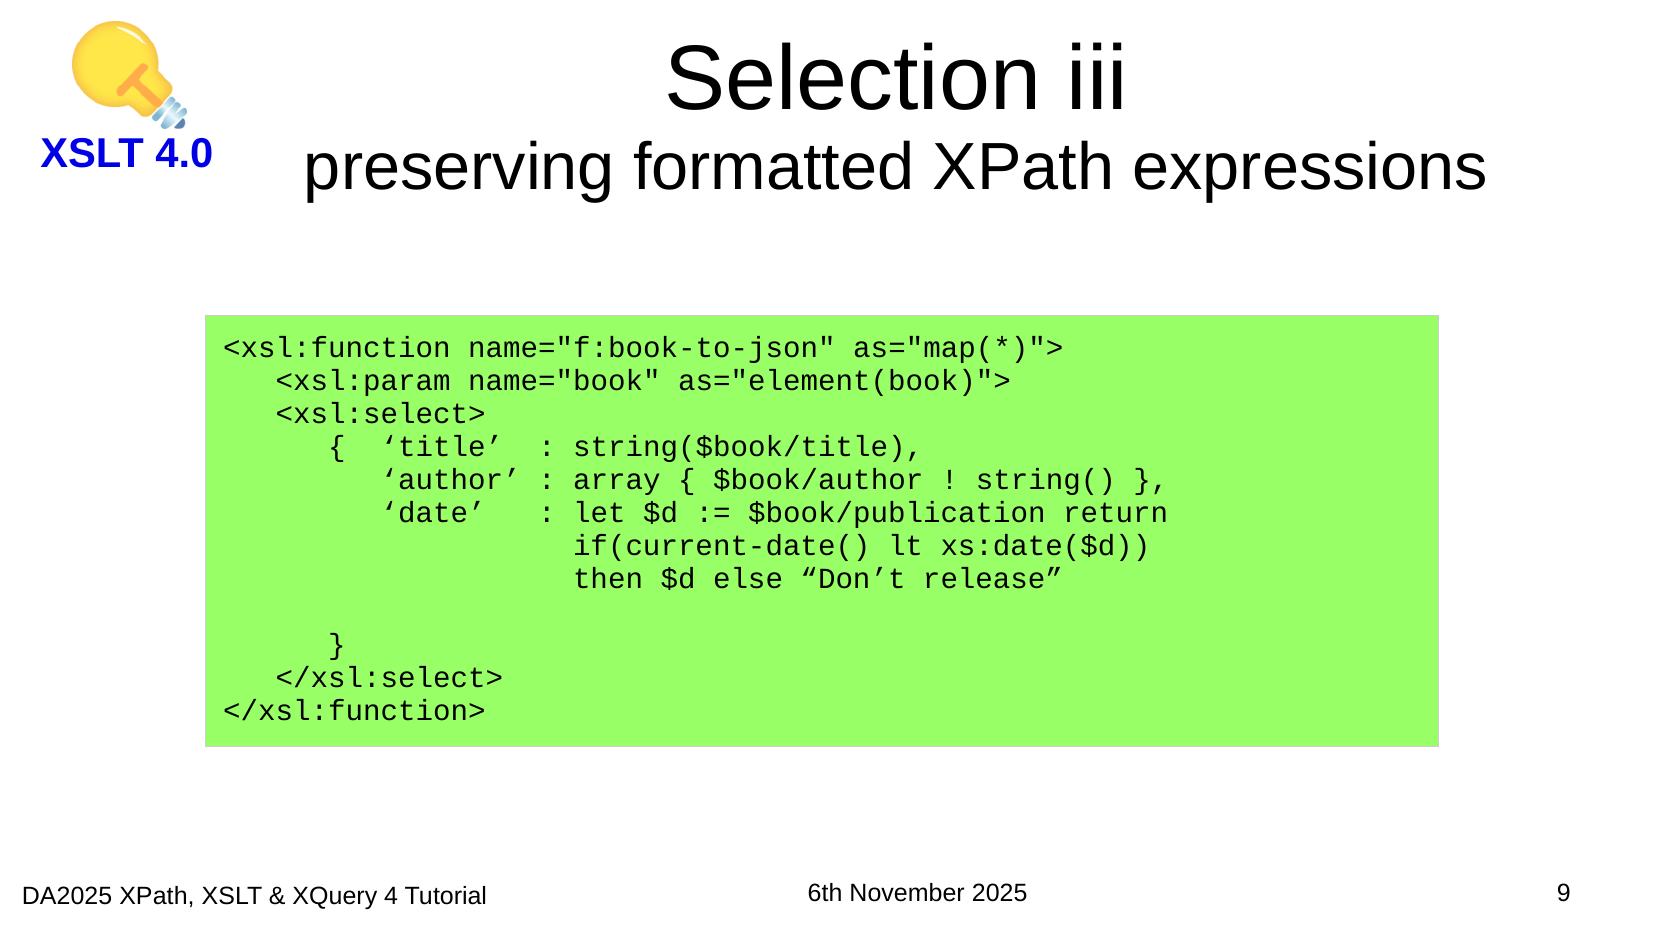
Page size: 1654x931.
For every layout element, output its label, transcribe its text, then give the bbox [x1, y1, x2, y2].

title Selection iii preserving formatted XPath expressions [222, 26, 1571, 204]
picture [72, 21, 187, 129]
text_box <xsl:function name="f:book-to-json" as="map(*)"> <xsl:param name="book" as="element(book)"> <xsl:select> { ‘title’ : string($book/title), ‘author’ : array { $book/author ! string() }, ‘date’ : let $d := $book/publication return if(current-date() lt xs:date($d)) then $d else “Don’t release” } </xsl:select> </xsl:function> [205, 315, 1439, 714]
